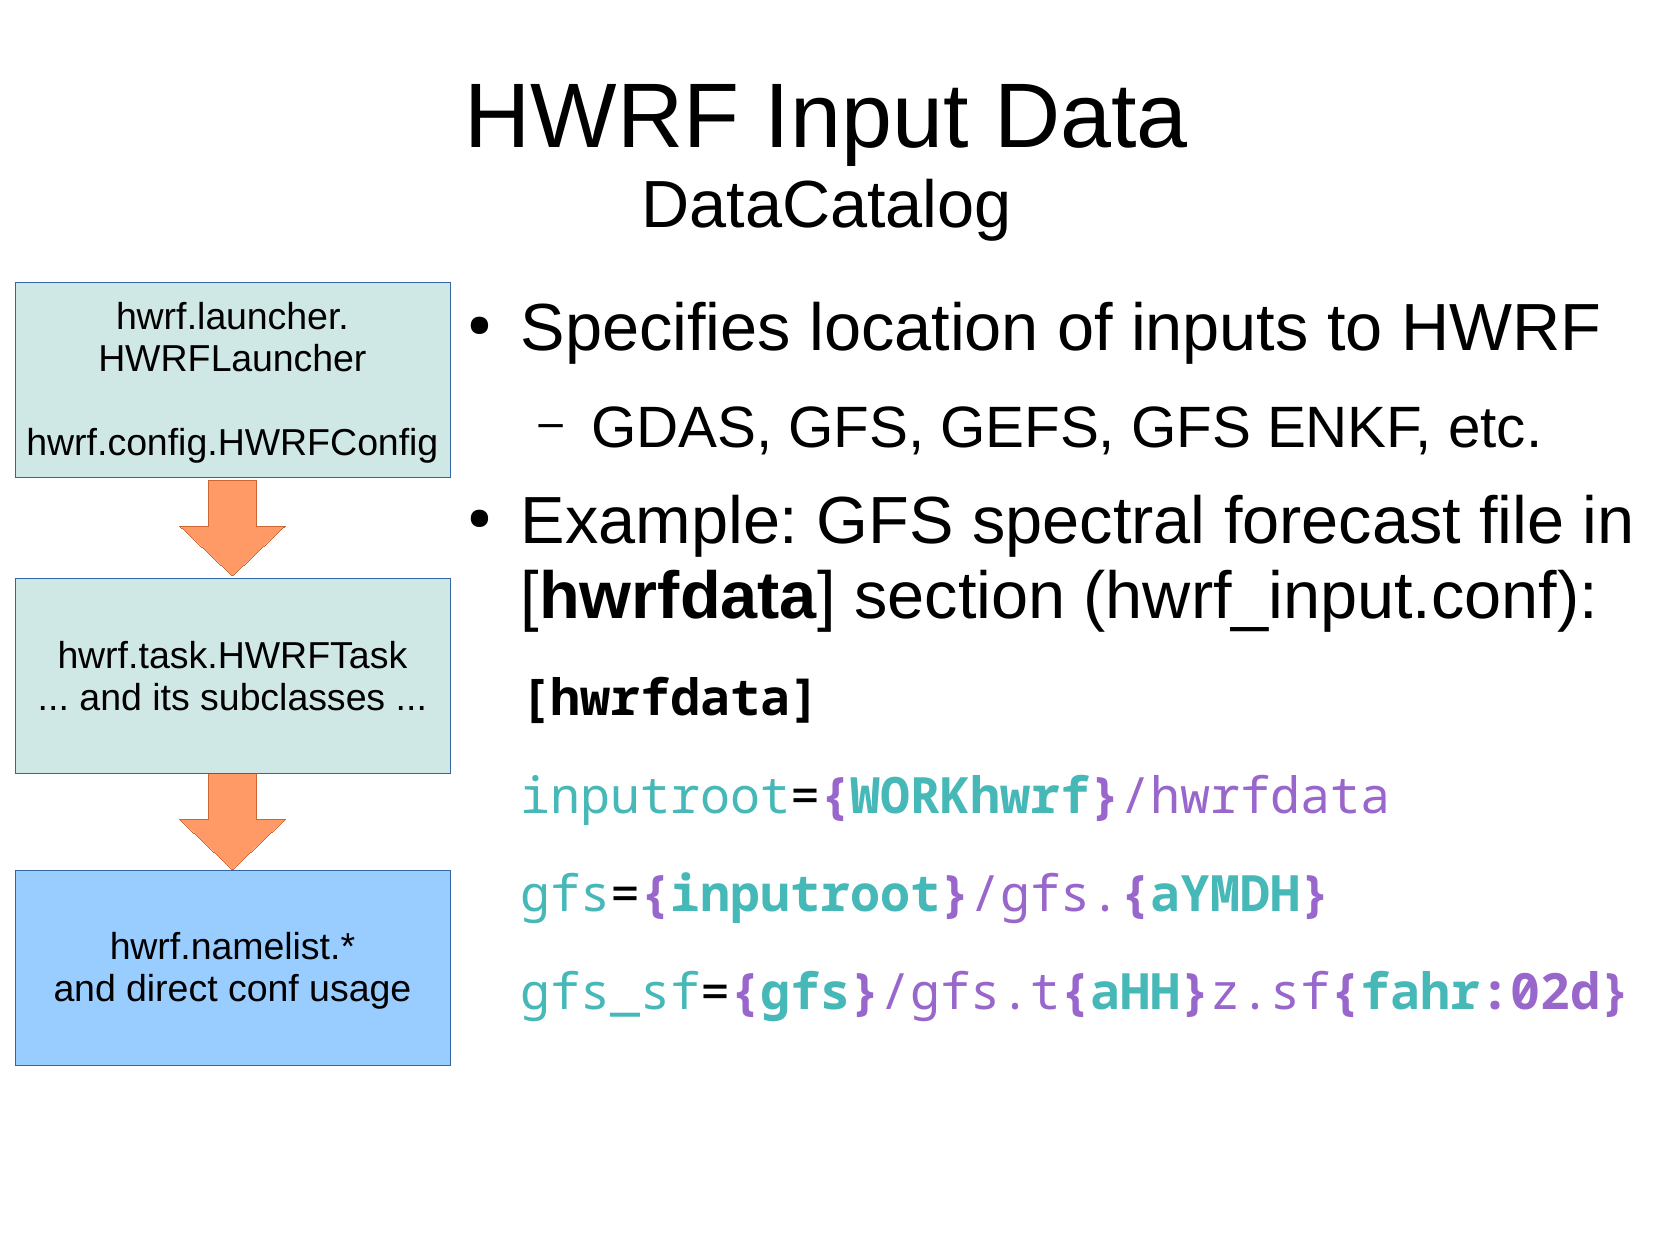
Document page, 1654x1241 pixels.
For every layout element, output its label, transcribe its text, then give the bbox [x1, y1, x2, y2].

list Specifies location of inputs to HWRF GDAS, GFS, GEFS, GFS ENKF, etc. Example: GFS spectral forecast file in [hwrfdata] section (hwrf_input.conf): [hwrfdata] inputroot={WORKhwrf}/hwrfdata gfs={inputroot}/gfs.{aYMDH} gfs_sf={gfs}/gfs.t{aHH}z.sf{fahr:02d} [450, 290, 1654, 1201]
text_box [179, 774, 286, 870]
text_box hwrf.namelist.* and direct conf usage [15, 870, 451, 1066]
text_box hwrf.task.HWRFTask ... and its subclasses ... [15, 578, 451, 774]
text_box hwrf.launcher. HWRFLauncher hwrf.config.HWRFConfig [15, 282, 451, 478]
text_box [179, 480, 286, 576]
title HWRF Input Data DataCatalog [82, 49, 1571, 257]
